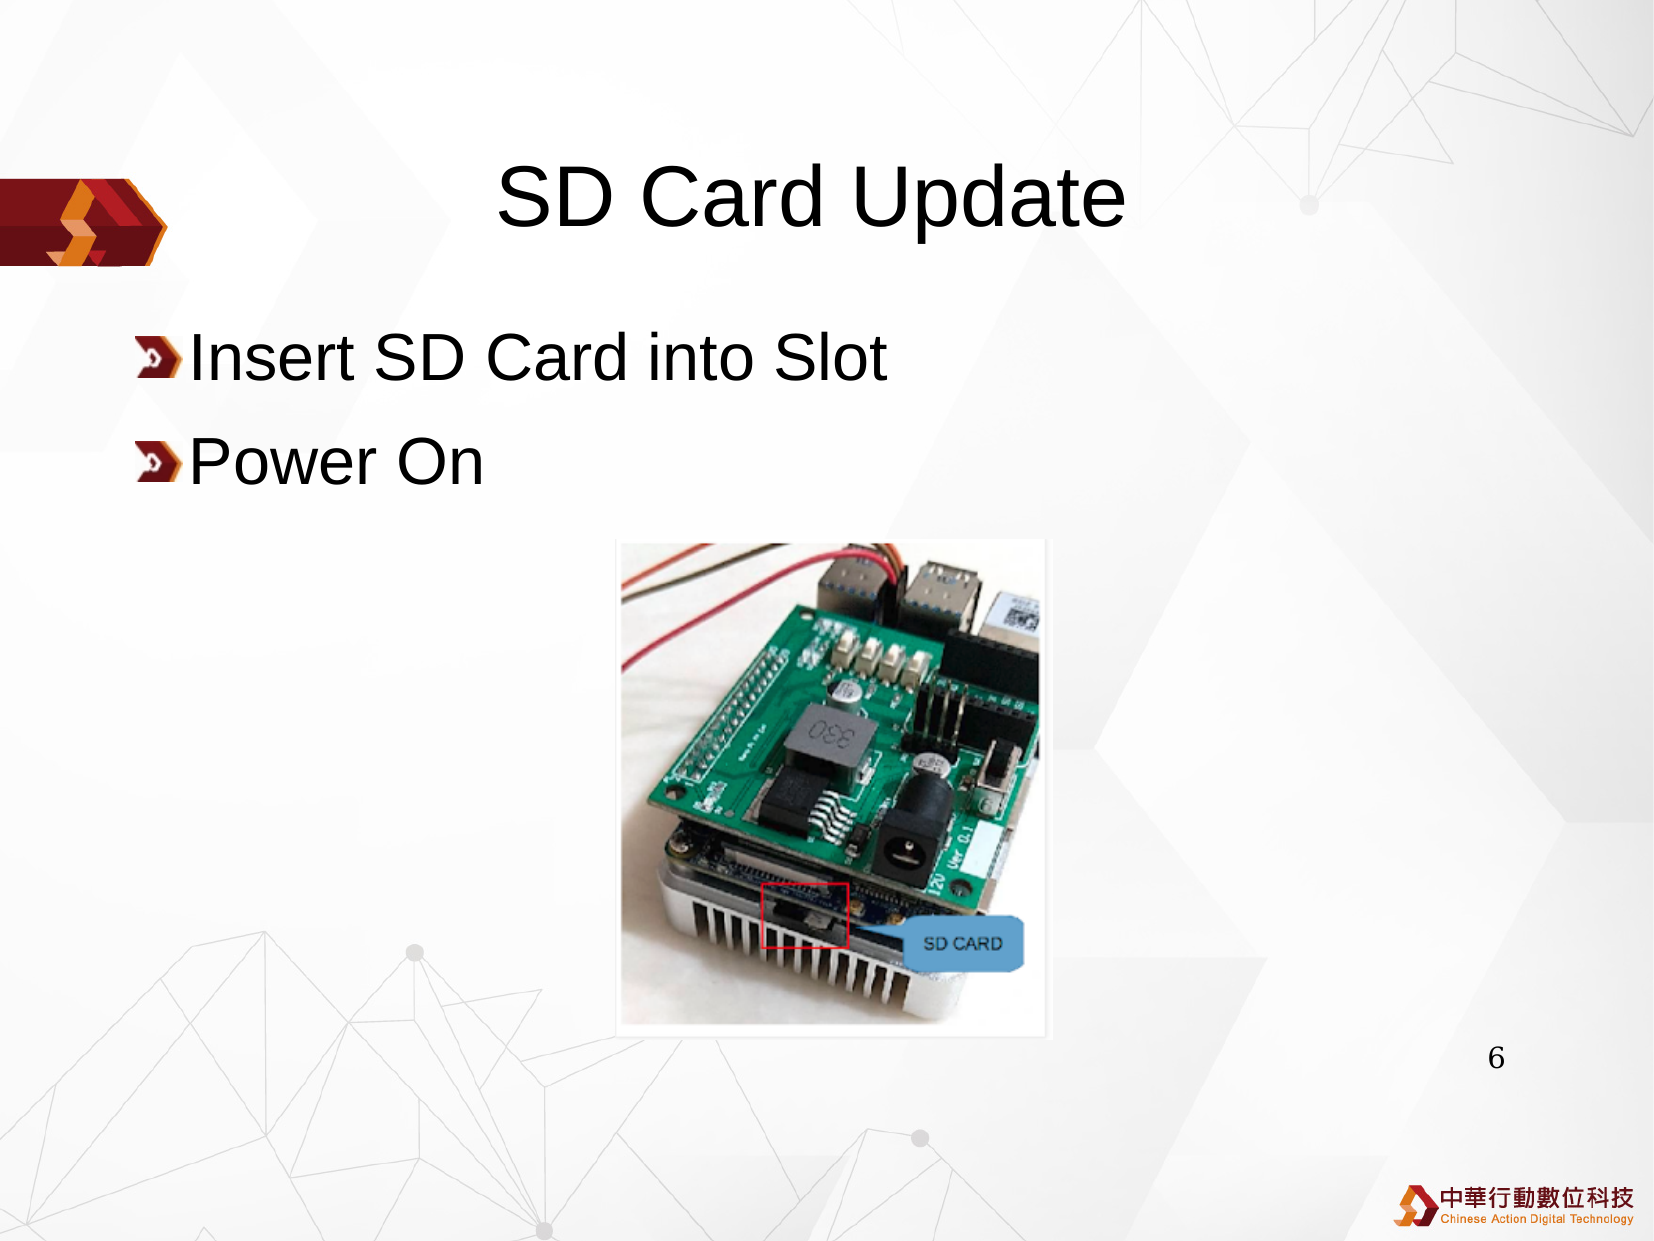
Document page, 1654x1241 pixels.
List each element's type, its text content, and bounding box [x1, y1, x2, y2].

picture [0, 0, 1654, 1241]
title SD Card Update [118, 112, 1506, 281]
list Insert SD Card into Slot Power On [118, 319, 1571, 1040]
